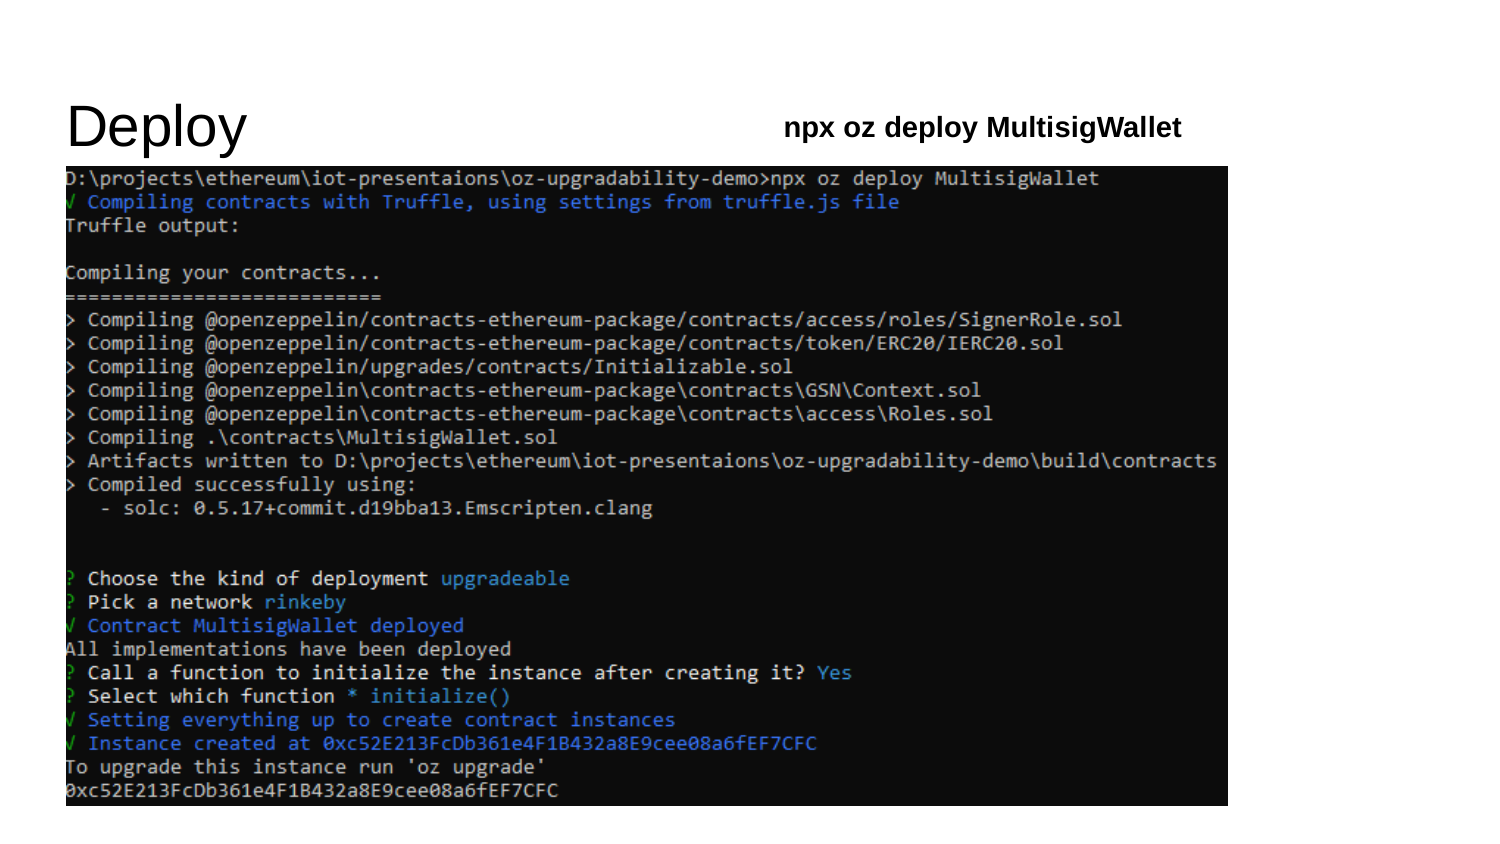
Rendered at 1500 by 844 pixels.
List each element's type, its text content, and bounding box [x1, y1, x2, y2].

title Deploy [51, 72, 1449, 167]
text_box npx oz deploy MultisigWallet [768, 93, 1449, 161]
picture [66, 166, 1228, 807]
